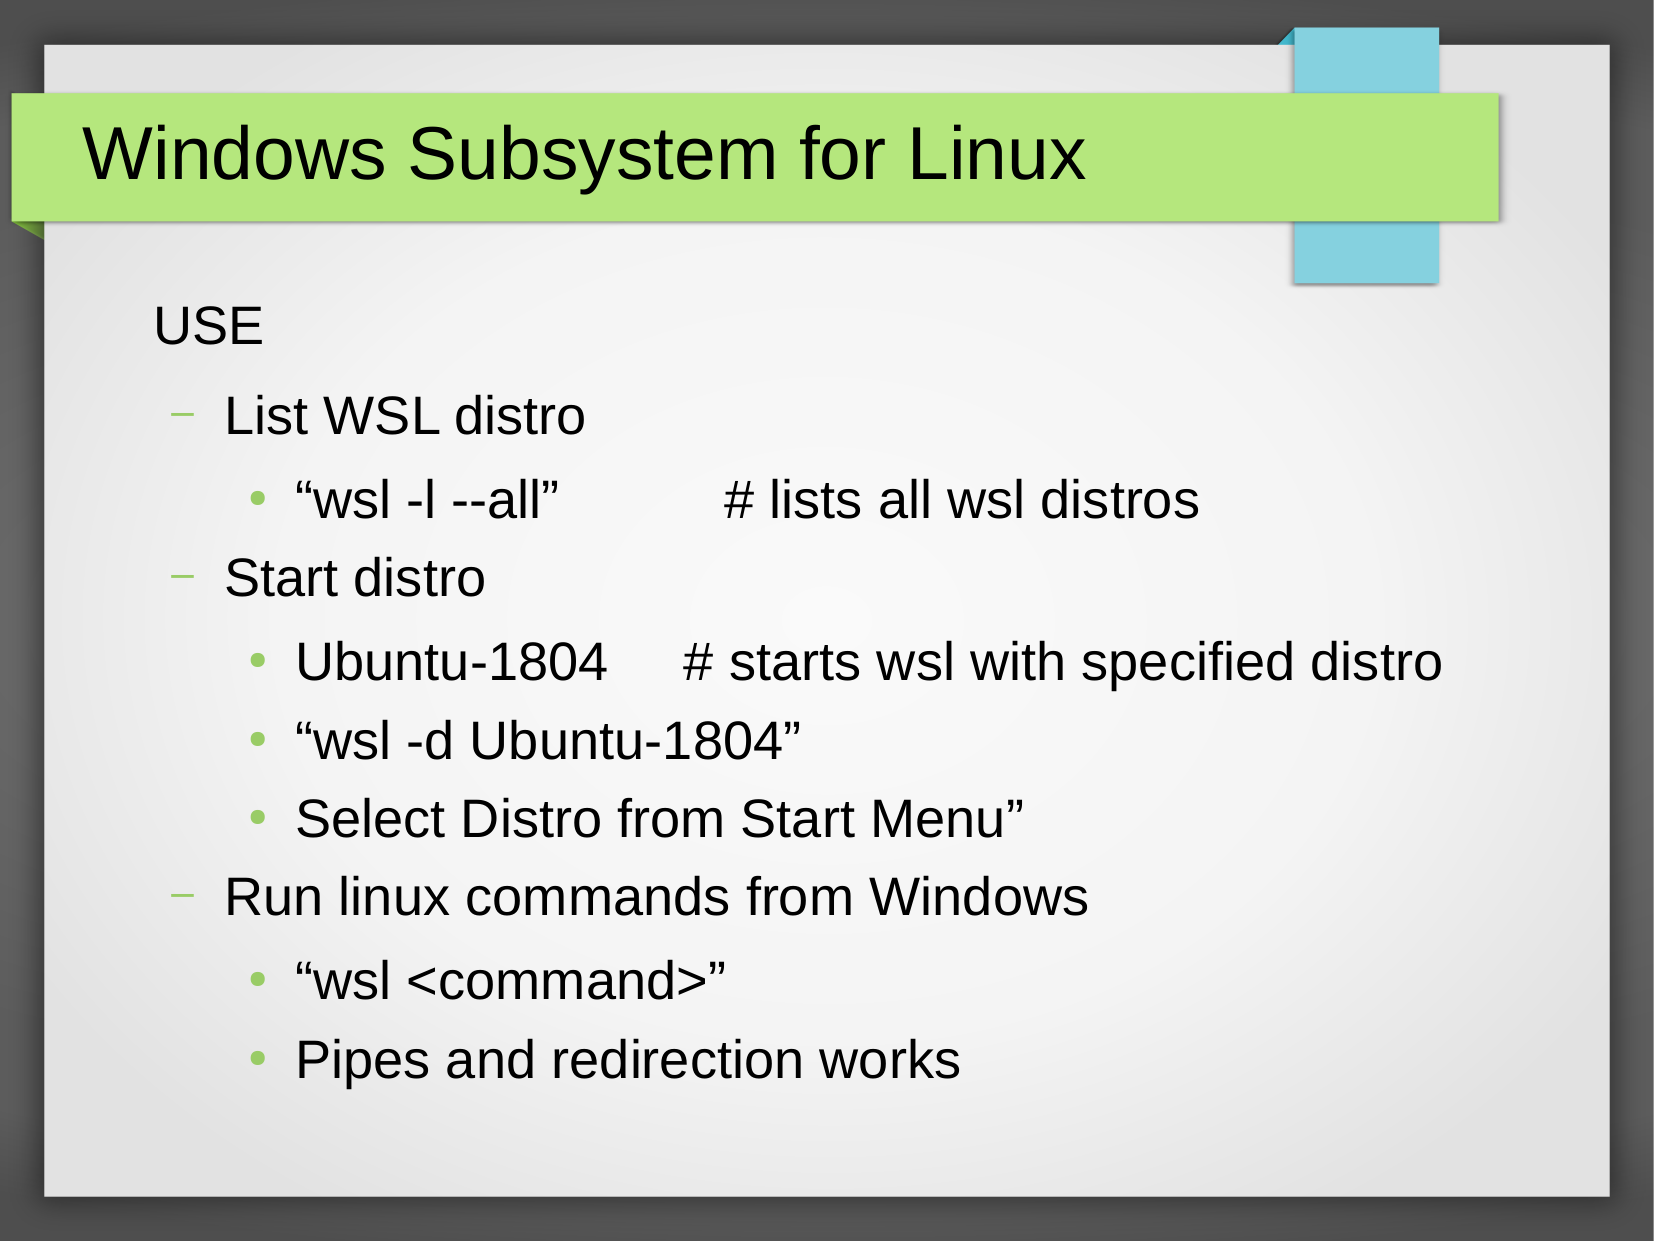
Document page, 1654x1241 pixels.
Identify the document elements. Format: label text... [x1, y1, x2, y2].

title Windows Subsystem for Linux [82, 94, 1264, 213]
picture [0, 0, 1654, 1241]
list USE List WSL distro “wsl -l --all” # lists all wsl distros Start distro Ubuntu-1804 # starts wsl with specified distro “wsl -d Ubuntu-1804” Select Distro from Start Menu” Run linux commands from Windows “wsl <command>” Pipes and redirection works [82, 295, 1571, 1141]
